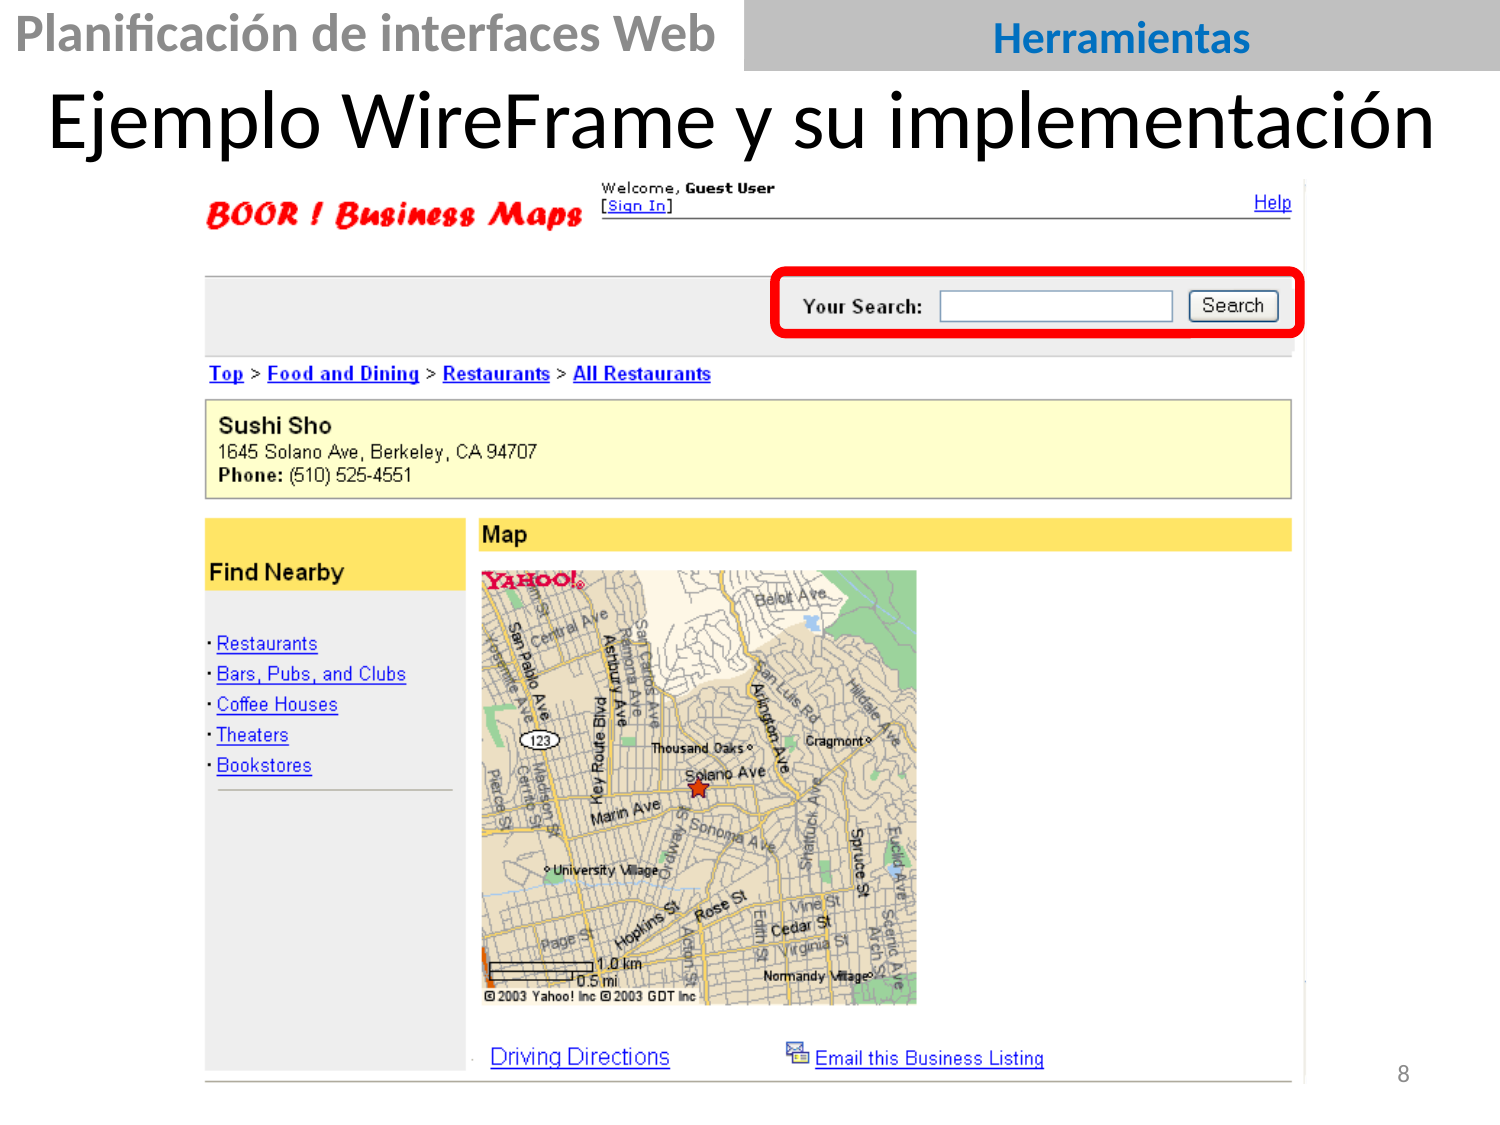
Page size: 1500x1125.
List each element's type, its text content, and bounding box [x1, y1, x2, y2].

title Planificación de interfaces Web [0, 0, 745, 60]
title Ejemplo WireFrame y su implementación [17, 60, 1468, 209]
picture [193, 209, 1307, 1084]
title Herramientas [744, 0, 1500, 71]
slide_number <número> [1074, 1042, 1425, 1103]
